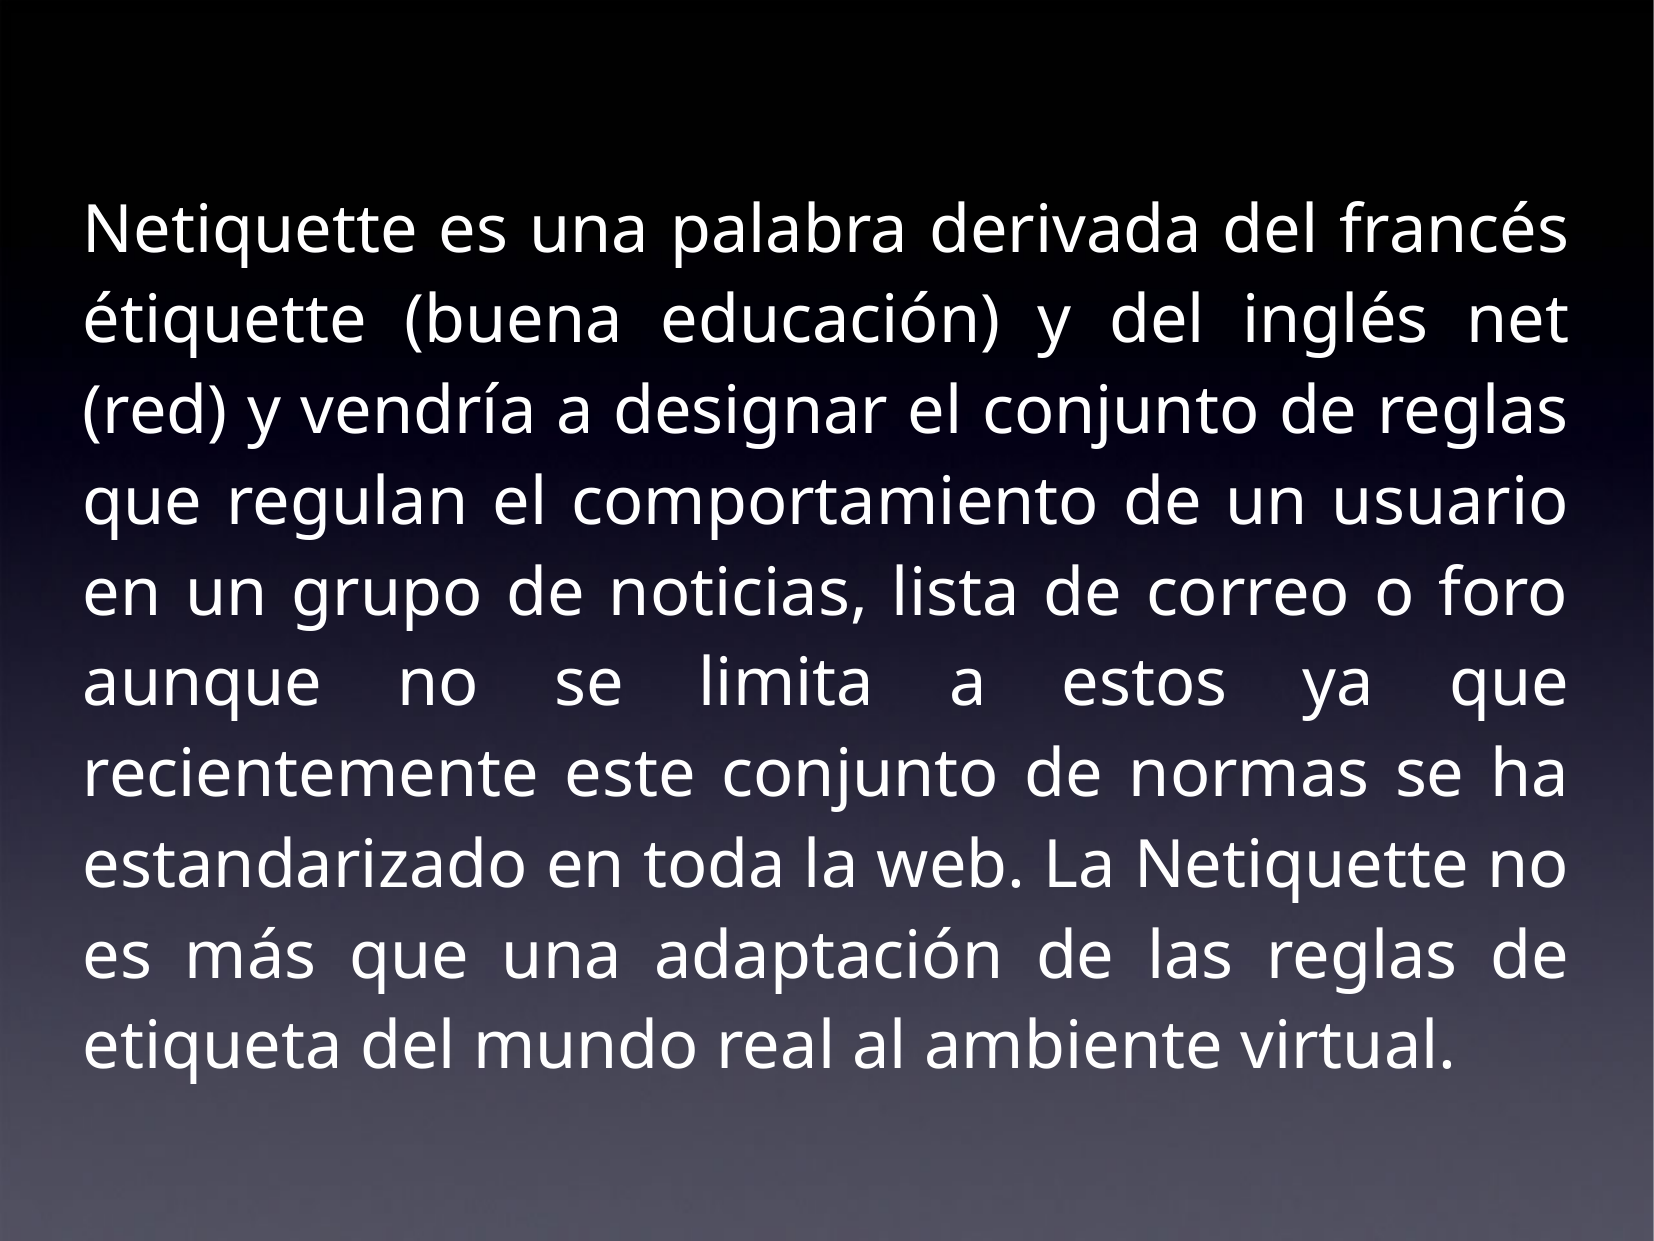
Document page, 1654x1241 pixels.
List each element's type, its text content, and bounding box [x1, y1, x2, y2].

subtitle Netiquette es una palabra derivada del francés étiquette (buena educación) y del inglés net (red) y vendría a designar el conjunto de reglas que regulan el comportamiento de un usuario en un grupo de noticias, lista de correo o foro aunque no se limita a estos ya que recientemente este conjunto de normas se ha estandarizado en toda la web. La Netiquette no es más que una adaptación de las reglas de etiqueta del mundo real al ambiente virtual. [82, 225, 1571, 1044]
picture [0, 0, 1654, 1241]
